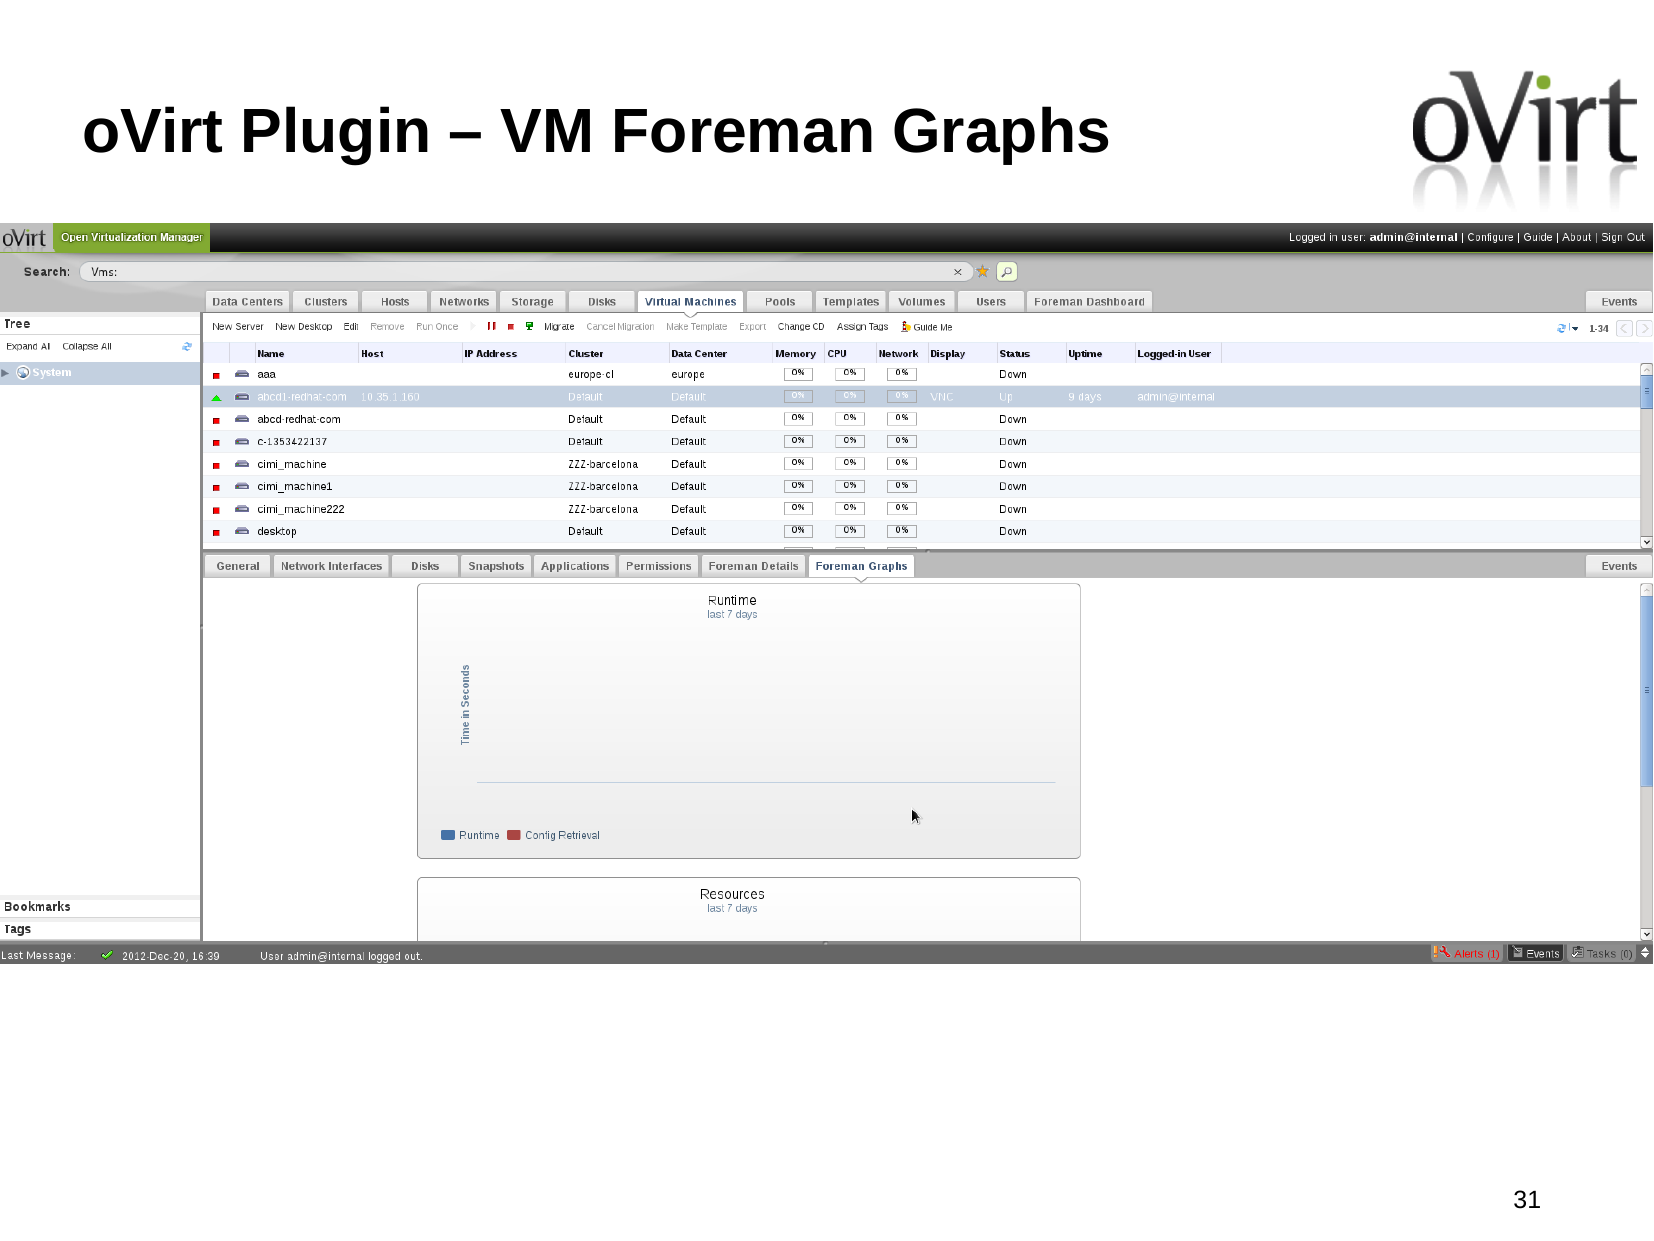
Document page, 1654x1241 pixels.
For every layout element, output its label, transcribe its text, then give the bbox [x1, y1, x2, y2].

picture [1413, 63, 1637, 212]
picture [0, 223, 1653, 964]
title oVirt Plugin – VM Foreman Graphs [82, 37, 1303, 223]
